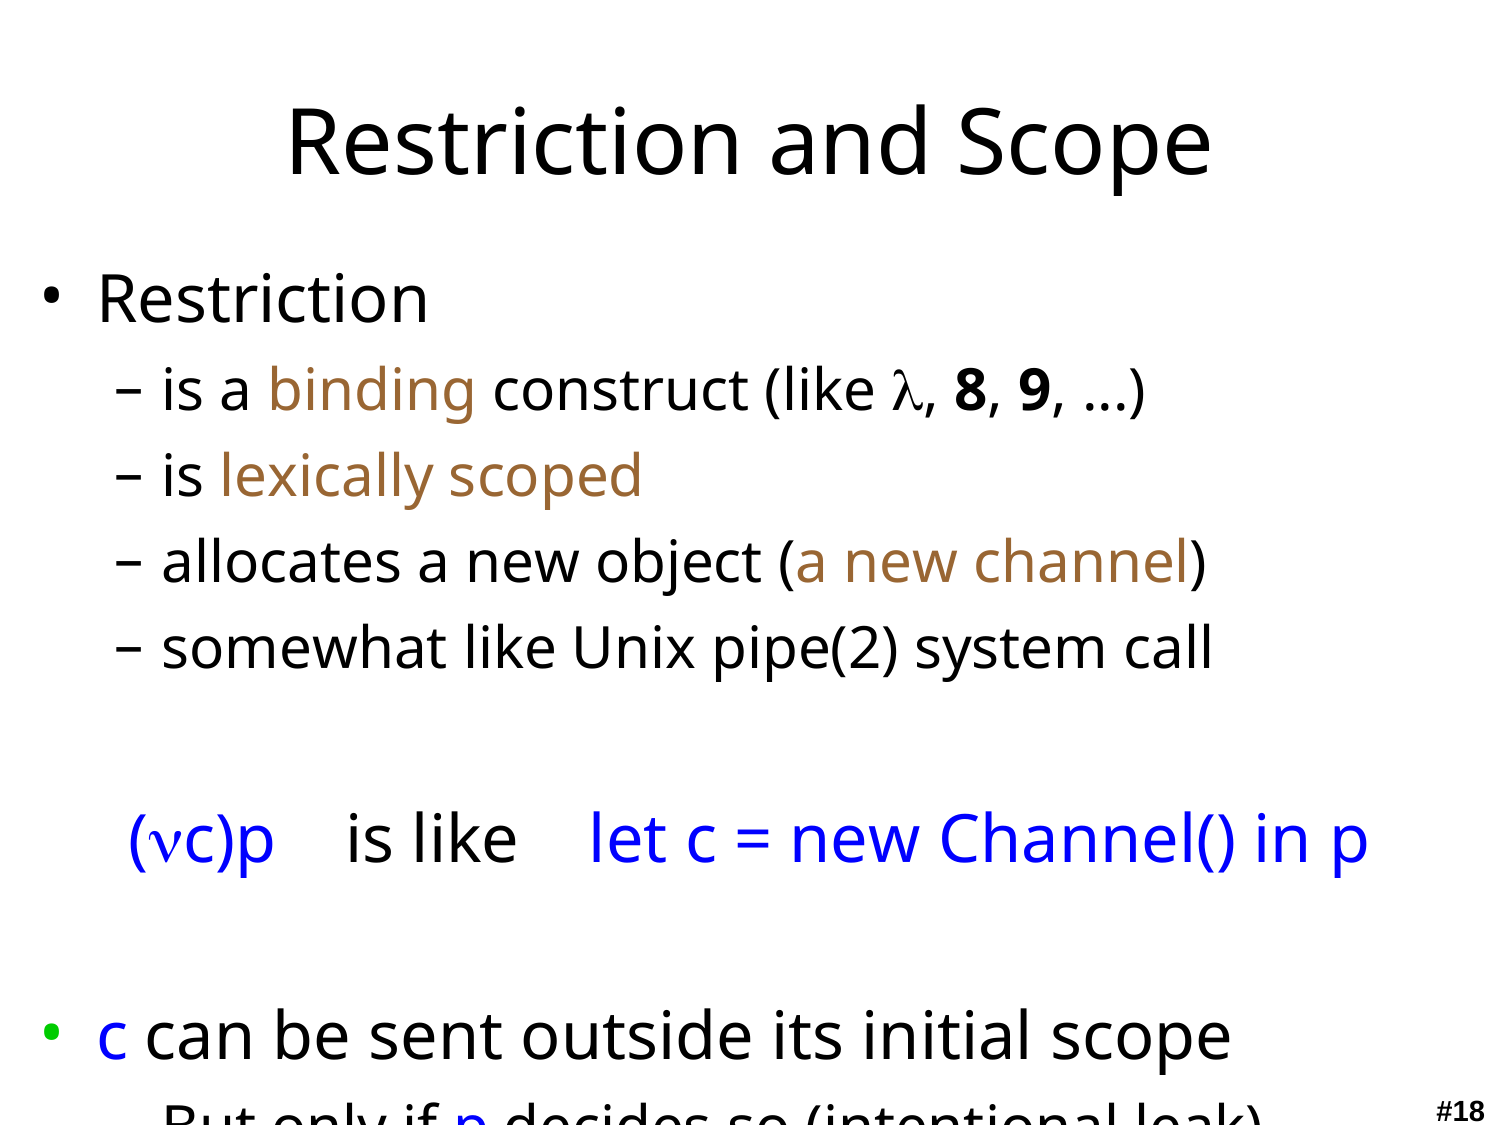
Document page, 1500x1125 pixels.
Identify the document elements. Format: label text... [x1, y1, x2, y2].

title Restriction and Scope [24, 45, 1476, 233]
list Restriction is a binding construct (like , 8, 9, ...) is lexically scoped allocates a new object (a new channel) somewhat like Unix pipe(2) system call (c)p is like let c = new Channel() in p c can be sent outside its initial scope But only if p decides so (intentional leak) [24, 249, 1476, 1088]
